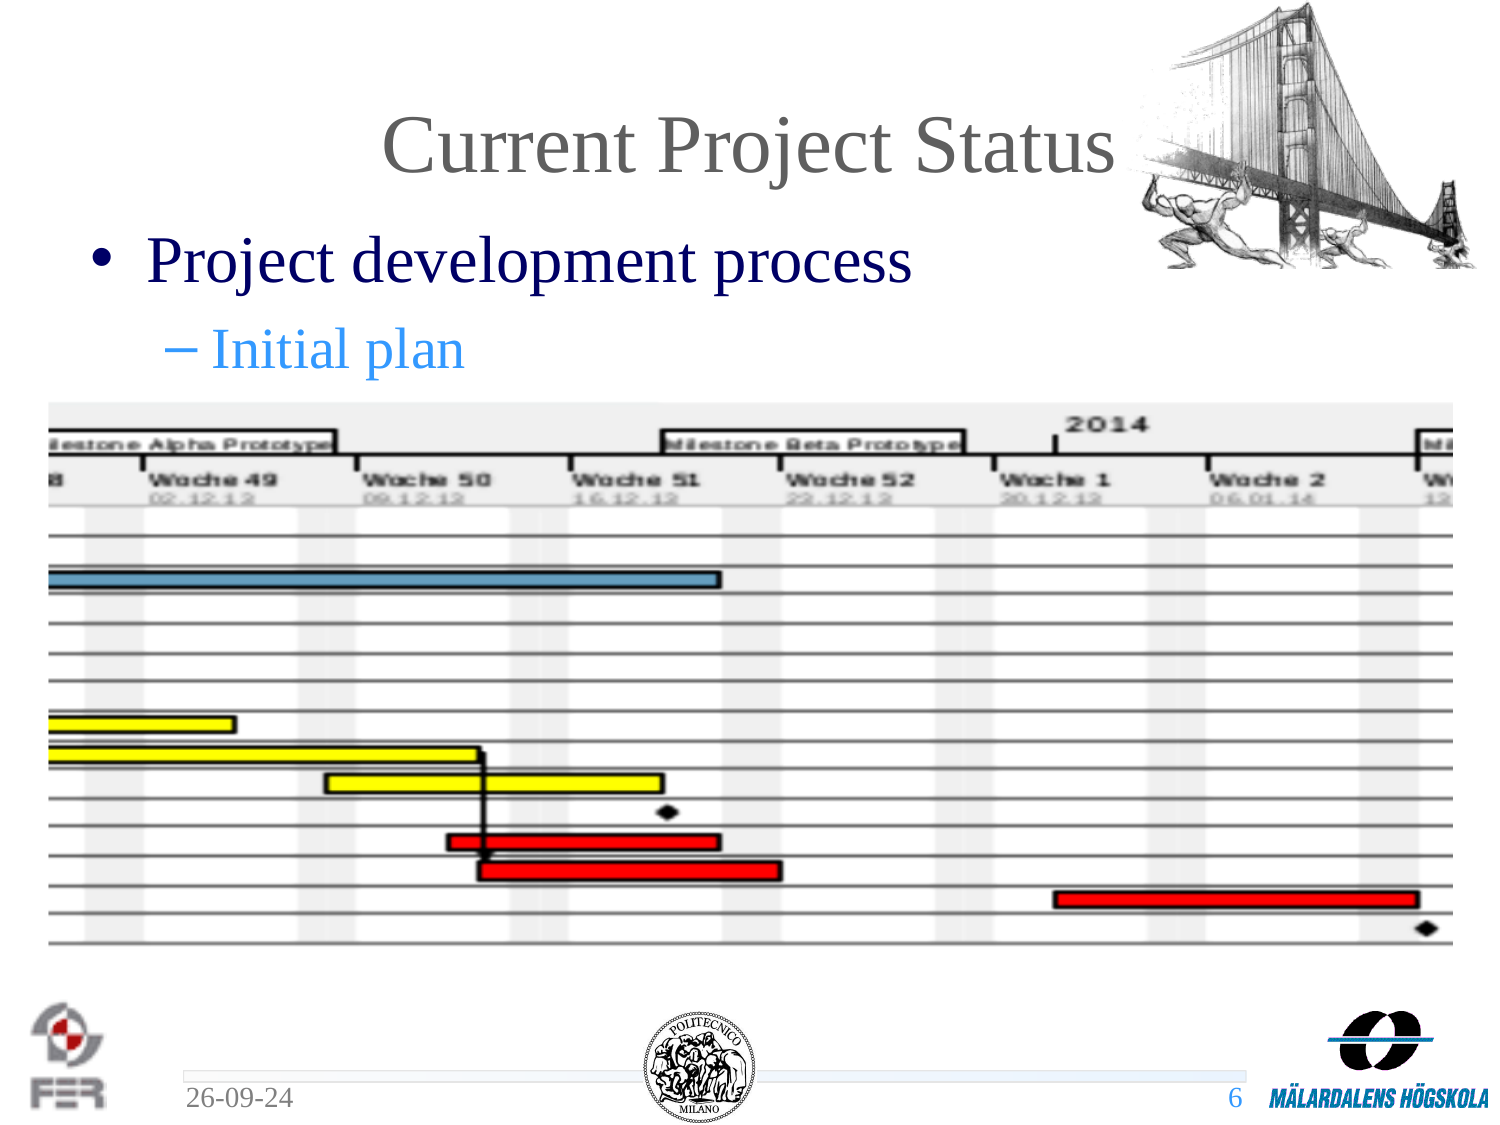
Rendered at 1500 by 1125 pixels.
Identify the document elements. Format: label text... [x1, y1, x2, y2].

picture [47, 401, 1453, 957]
picture [1368, 1093, 1374, 1104]
picture [643, 1011, 757, 1123]
title Current Project Status [75, 45, 1122, 208]
text_box <numero> [1186, 1070, 1258, 1114]
picture [29, 987, 107, 1125]
picture [1454, 1091, 1459, 1108]
picture [1122, 0, 1477, 269]
picture [1435, 1096, 1441, 1104]
picture [1269, 1011, 1488, 1108]
list Project development process Initial plan [75, 208, 1426, 401]
text_box 13-11-28 [171, 1070, 396, 1114]
